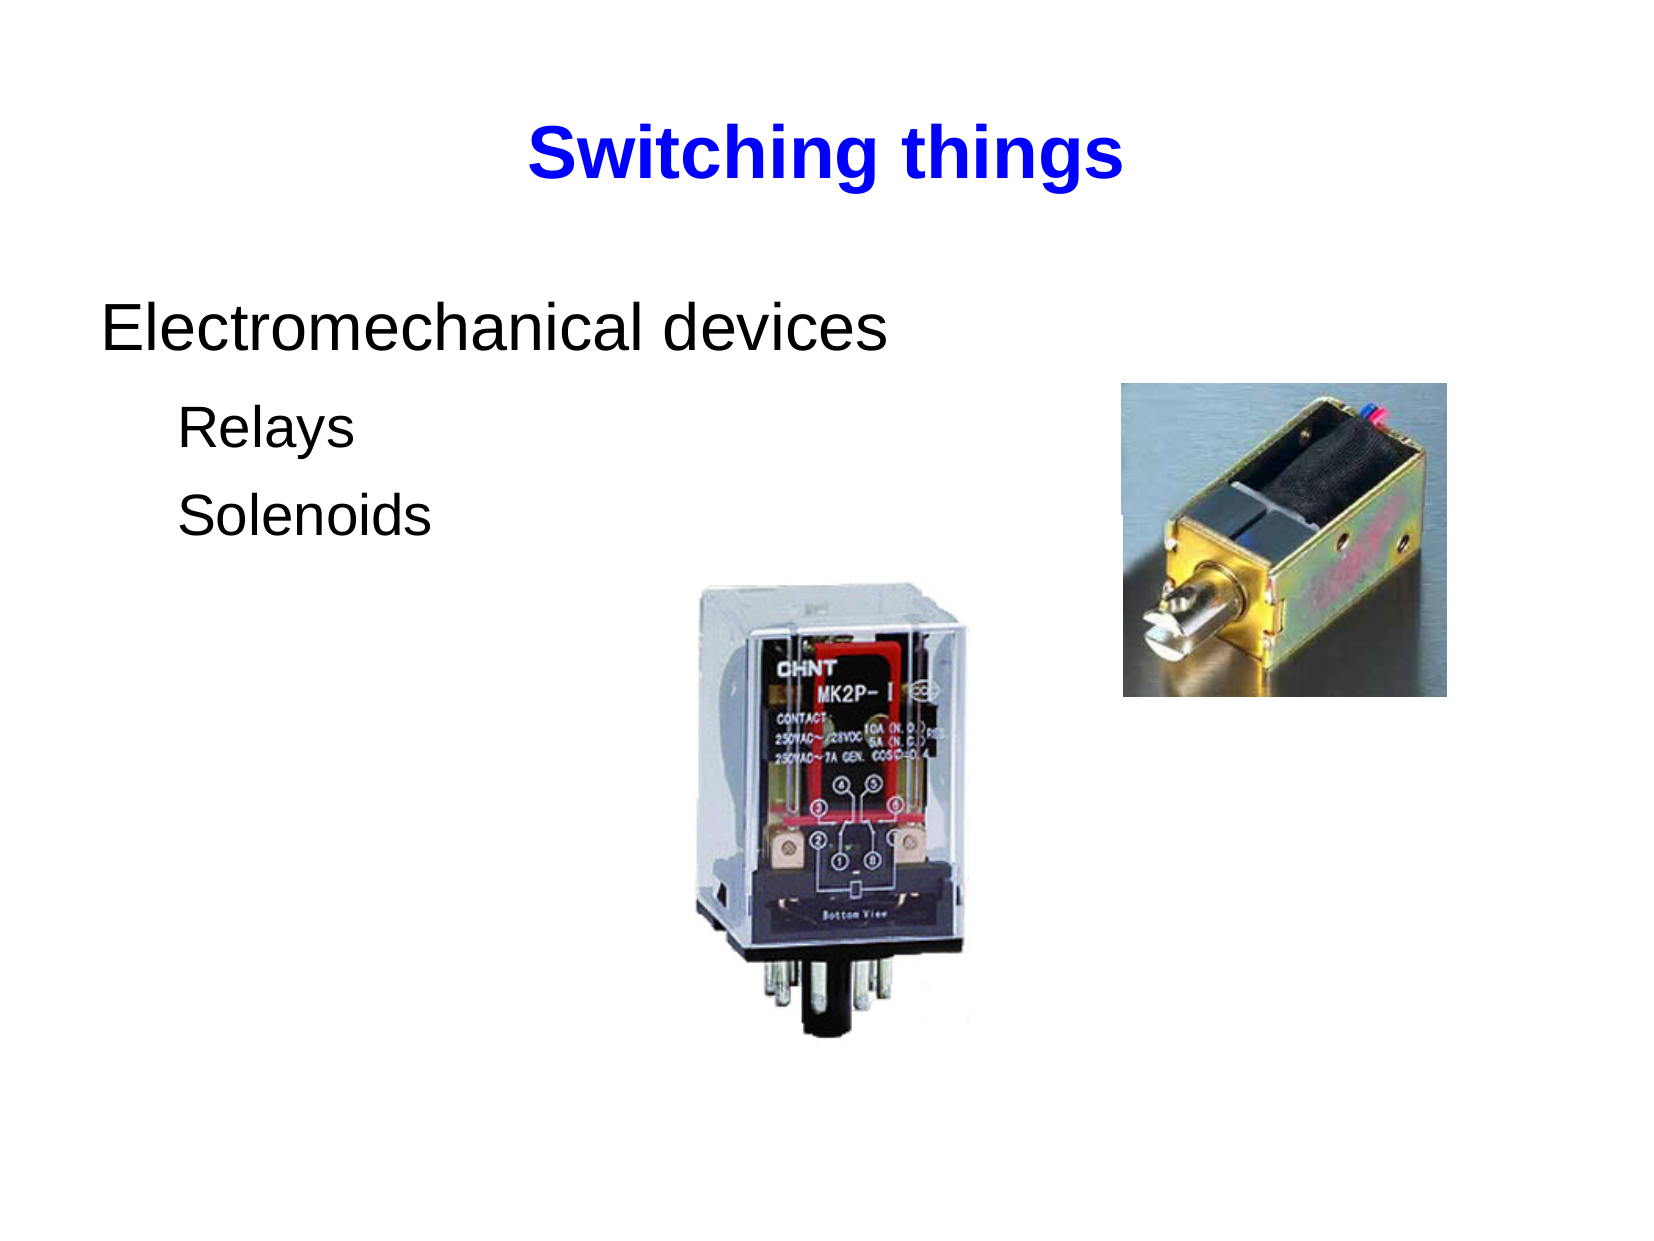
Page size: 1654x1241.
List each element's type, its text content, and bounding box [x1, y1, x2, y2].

list Electromechanical devices Relays Solenoids [82, 290, 1571, 1094]
title Switching things [82, 56, 1571, 250]
picture [545, 383, 1447, 1093]
